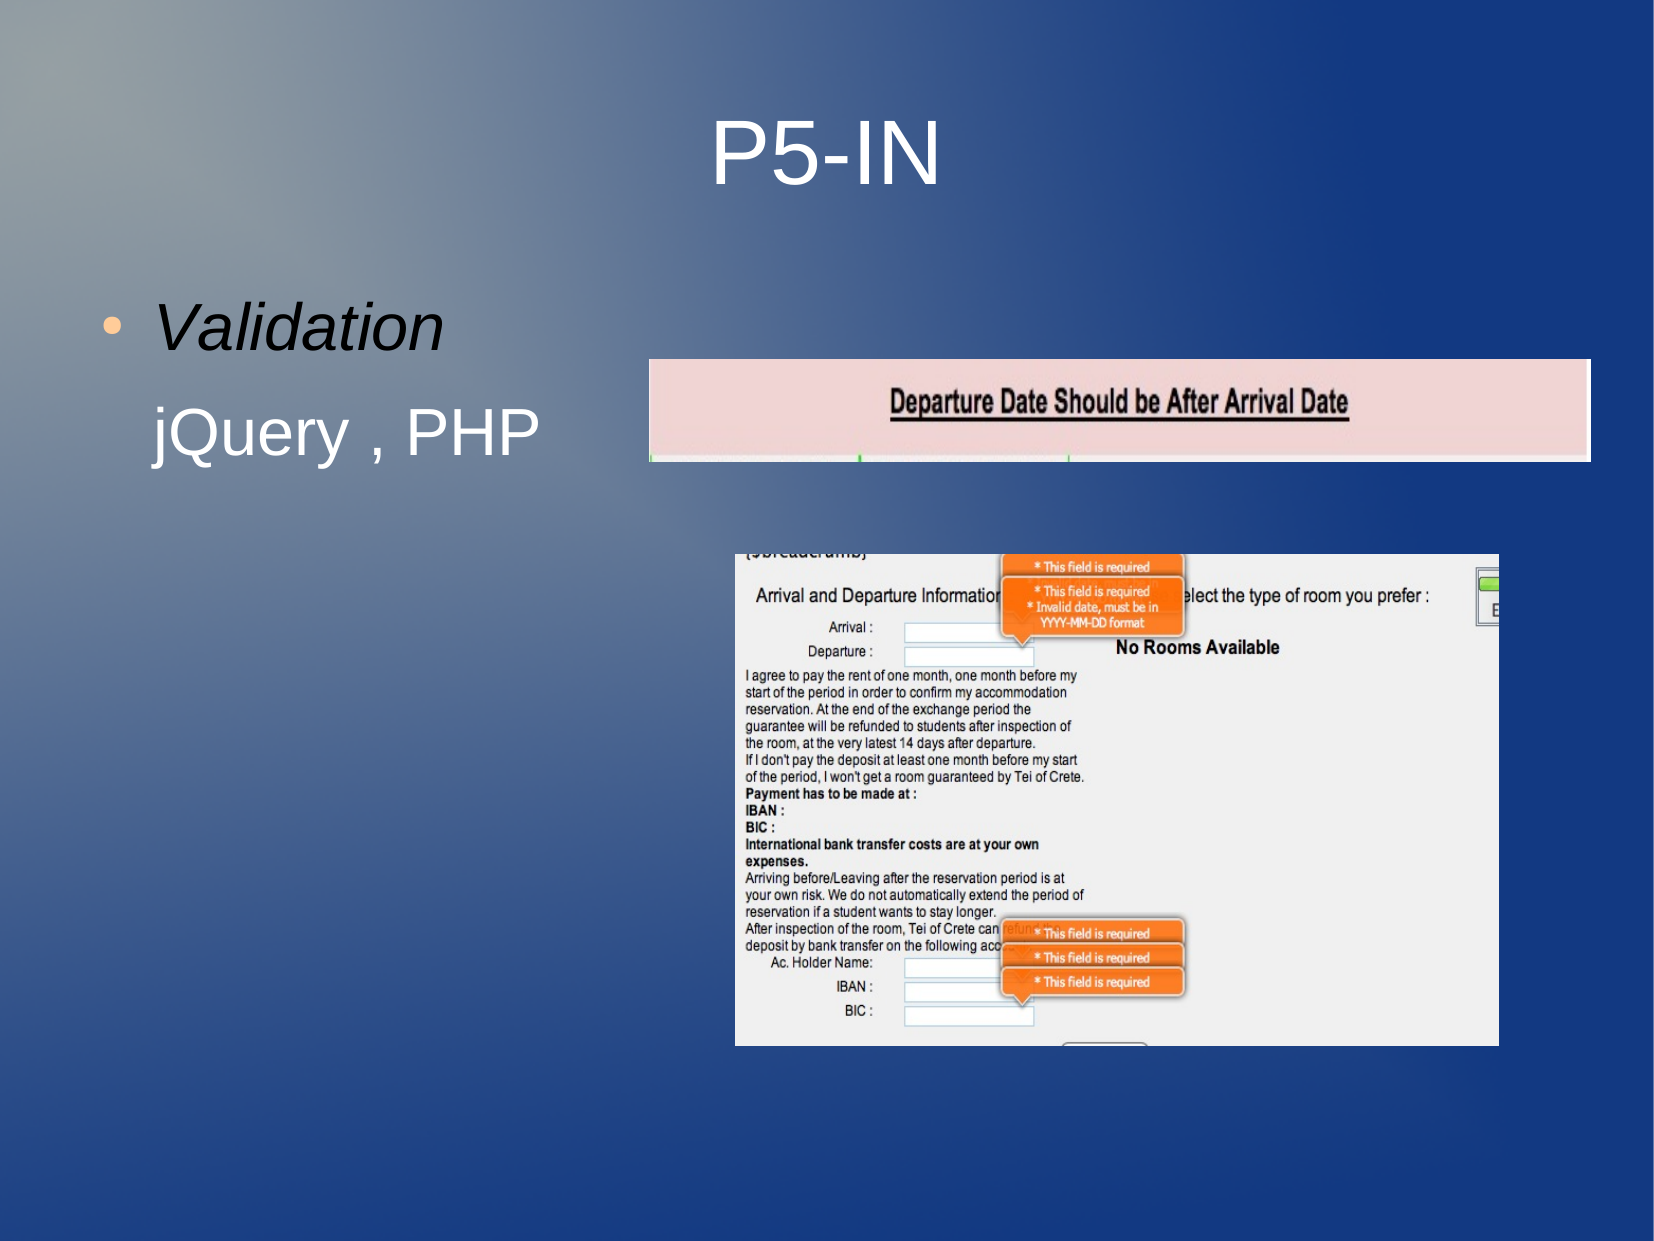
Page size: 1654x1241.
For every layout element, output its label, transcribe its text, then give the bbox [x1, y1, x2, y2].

list Validation jQuery , PHP [82, 290, 1571, 1109]
title P5-IN [82, 49, 1571, 257]
picture [0, 0, 1654, 1241]
